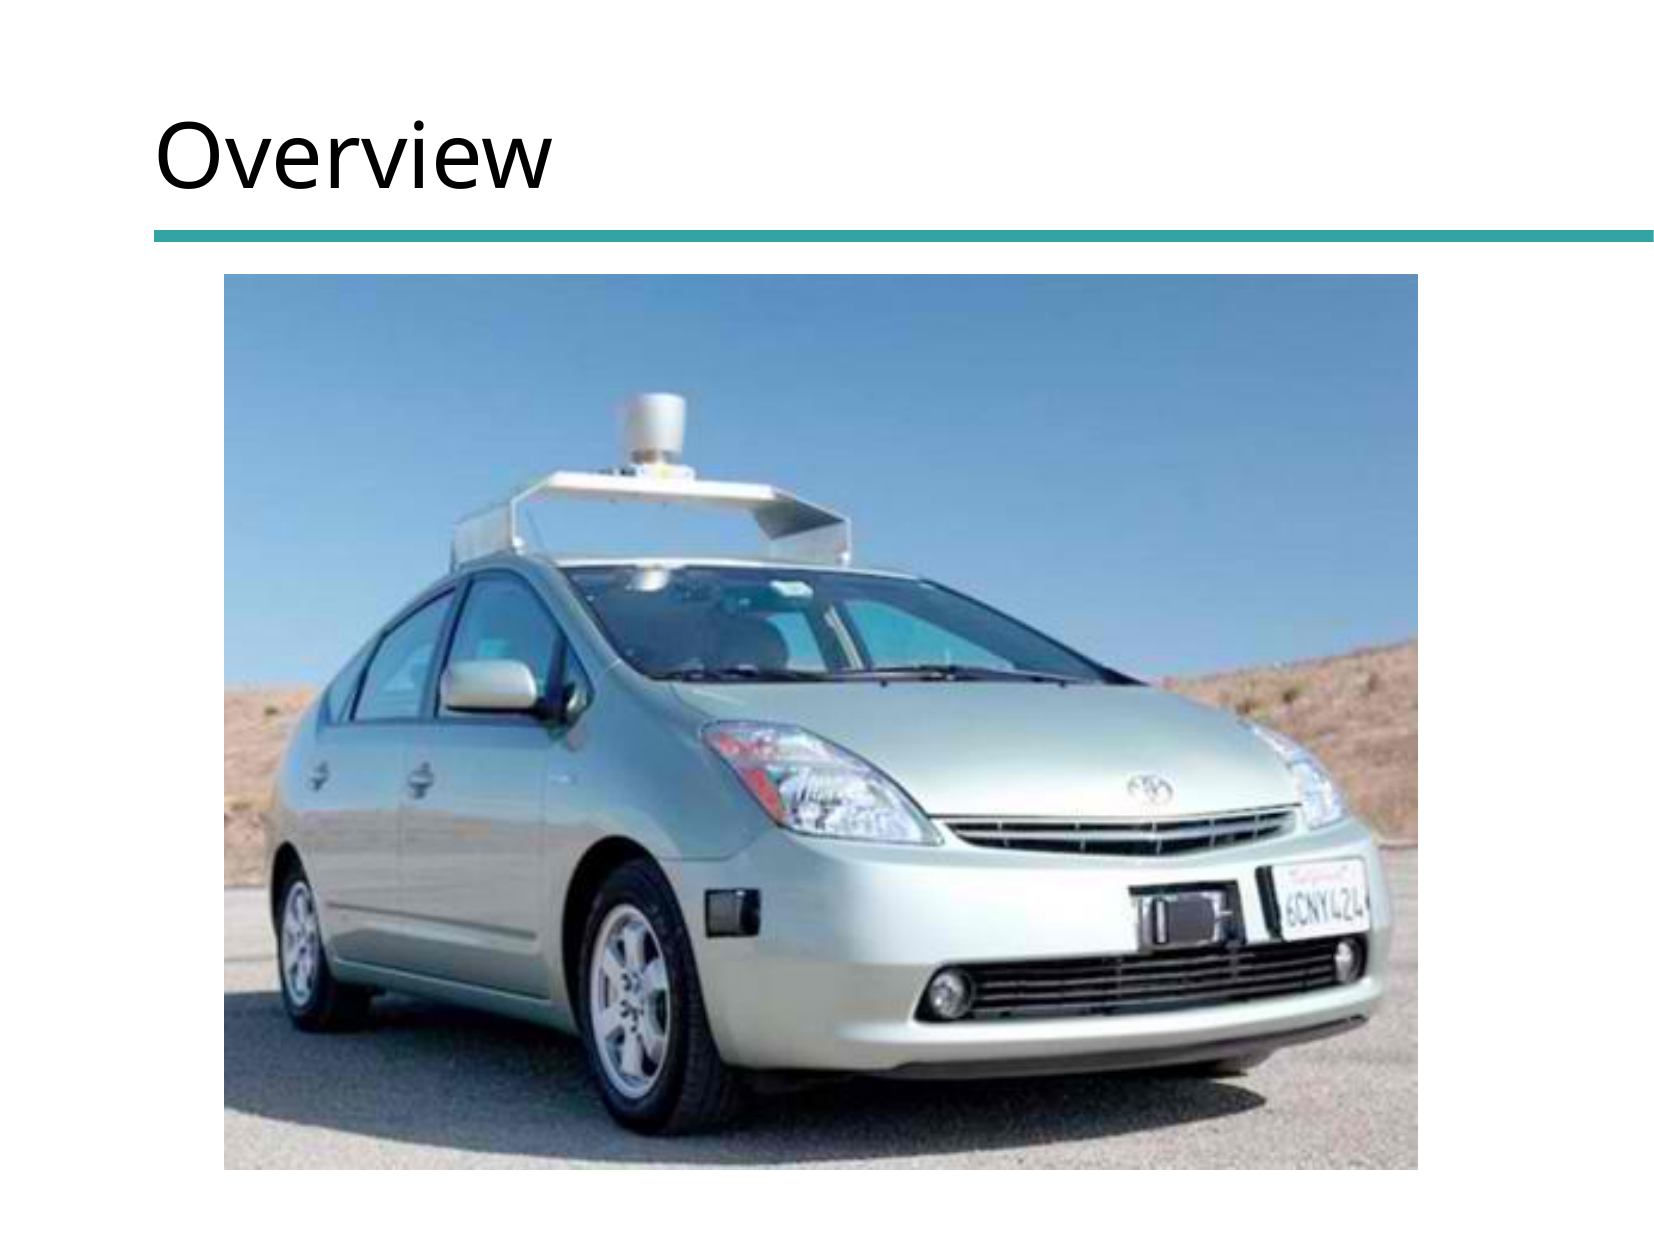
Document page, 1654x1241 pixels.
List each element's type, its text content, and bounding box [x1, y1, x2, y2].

picture [224, 274, 1418, 1170]
title Overview [153, 49, 1642, 257]
